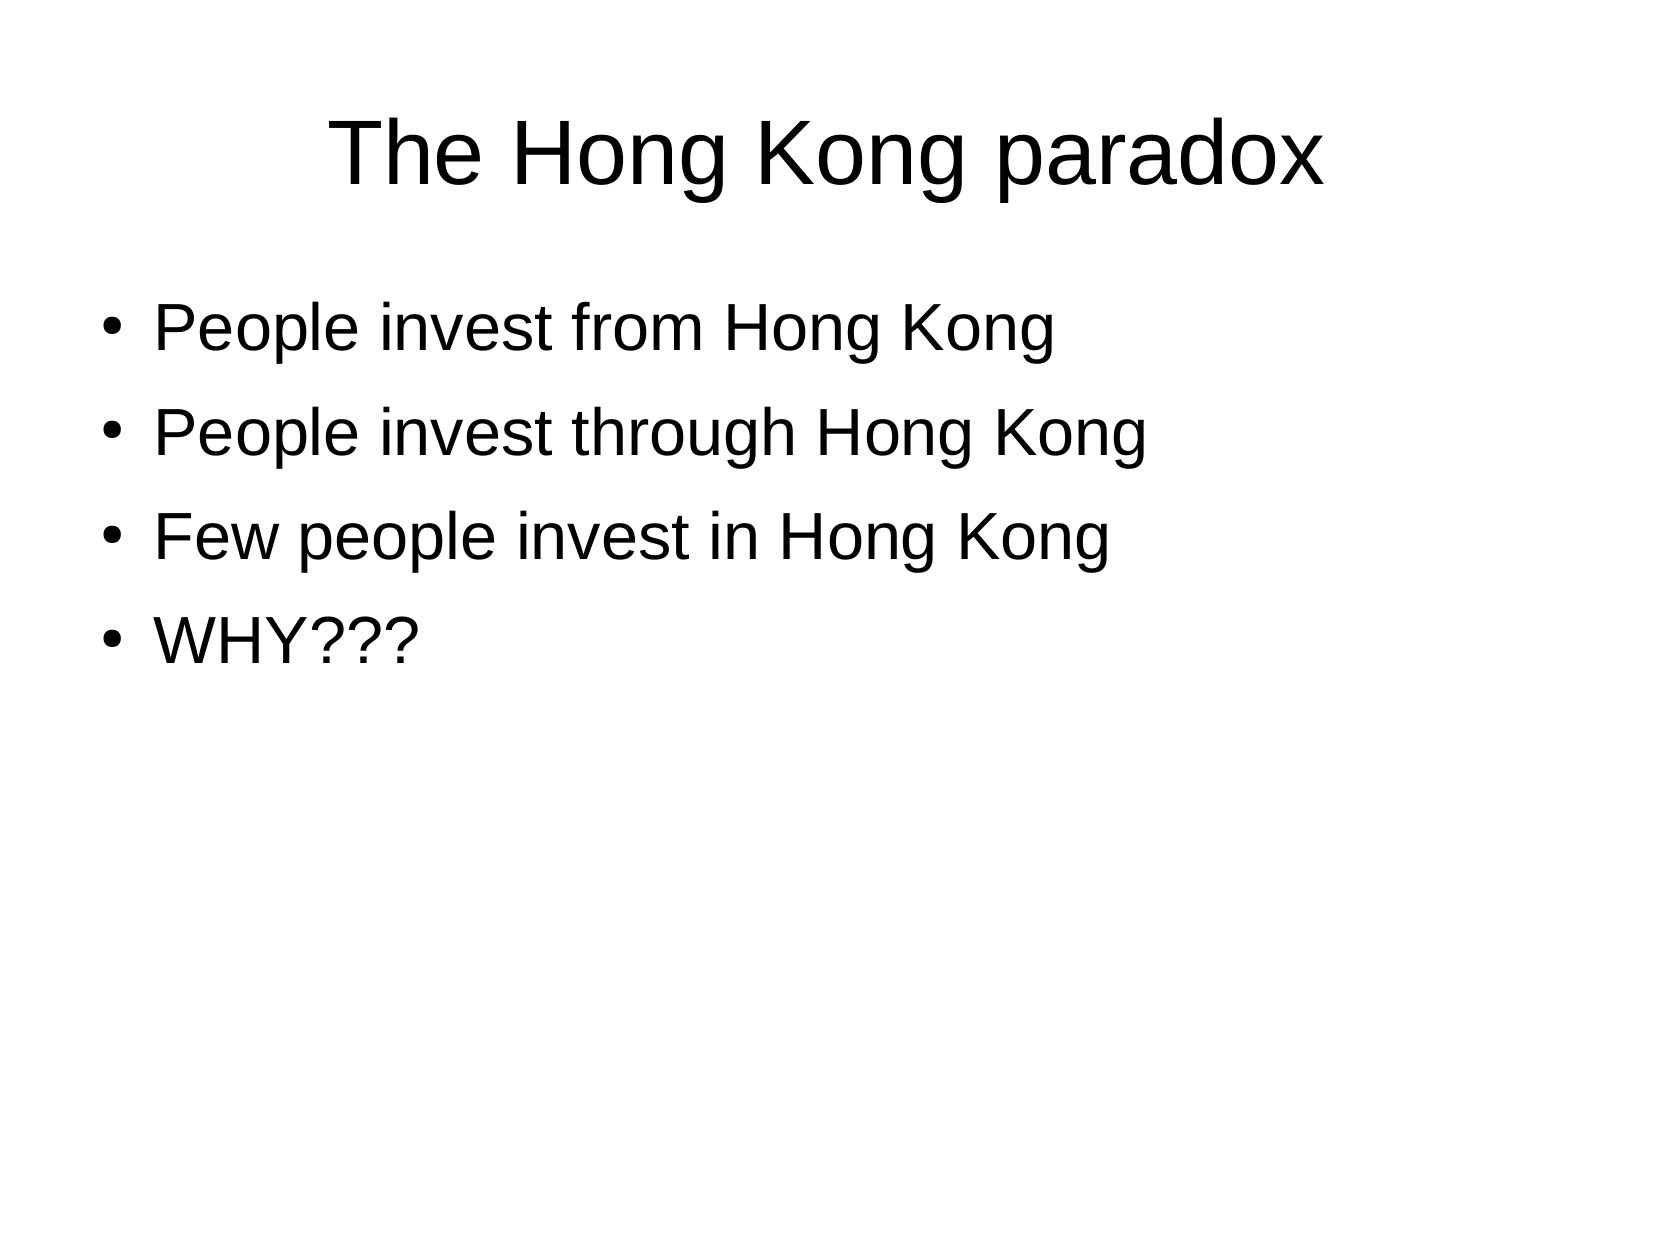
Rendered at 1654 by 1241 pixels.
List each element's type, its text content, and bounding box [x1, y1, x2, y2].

title The Hong Kong paradox [82, 49, 1571, 257]
list People invest from Hong Kong People invest through Hong Kong Few people invest in Hong Kong WHY??? [82, 290, 1571, 1010]
